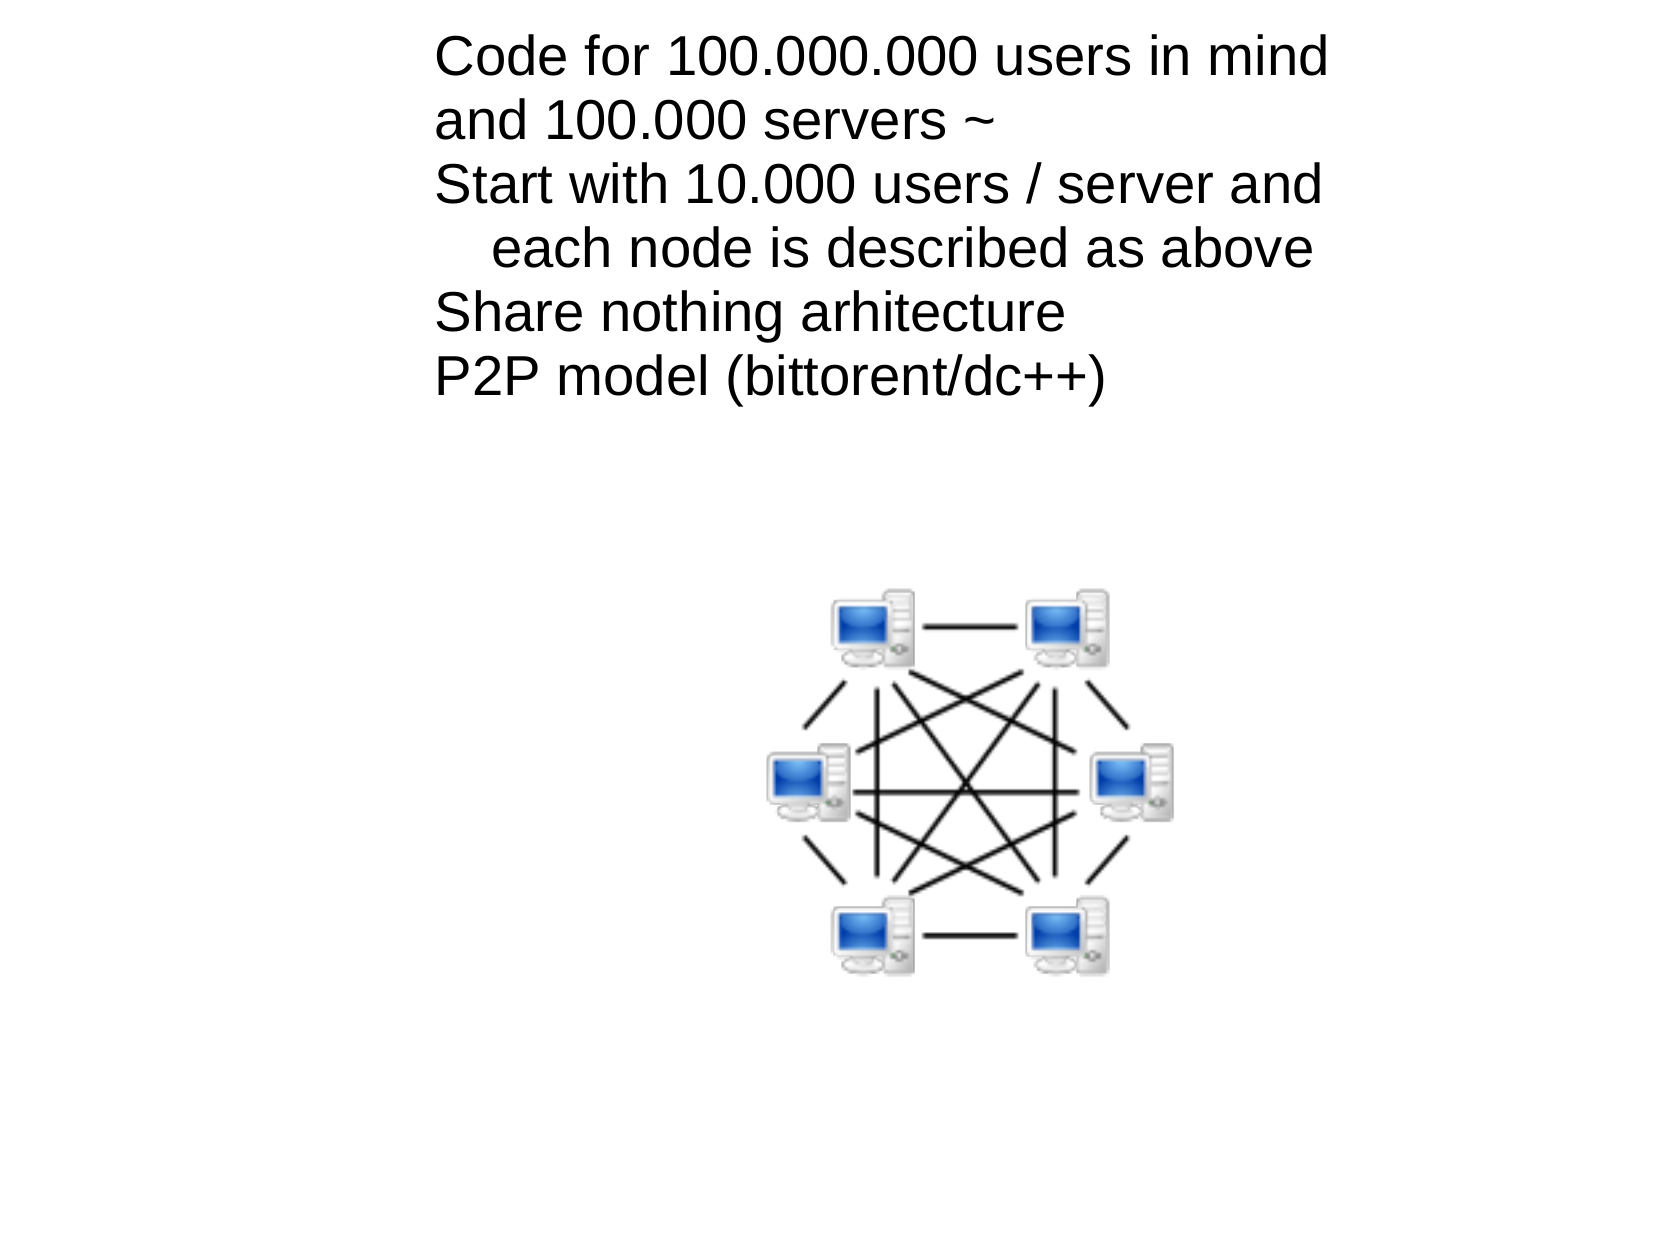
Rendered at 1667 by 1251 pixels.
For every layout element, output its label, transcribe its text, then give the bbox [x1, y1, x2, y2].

text_box Code for 100.000.000 users in mind and 100.000 servers ~ Start with 10.000 users / server and each node is described as above Share nothing arhitecture P2P model (bittorent/dc++) [416, 24, 1427, 409]
picture [704, 487, 1238, 1080]
